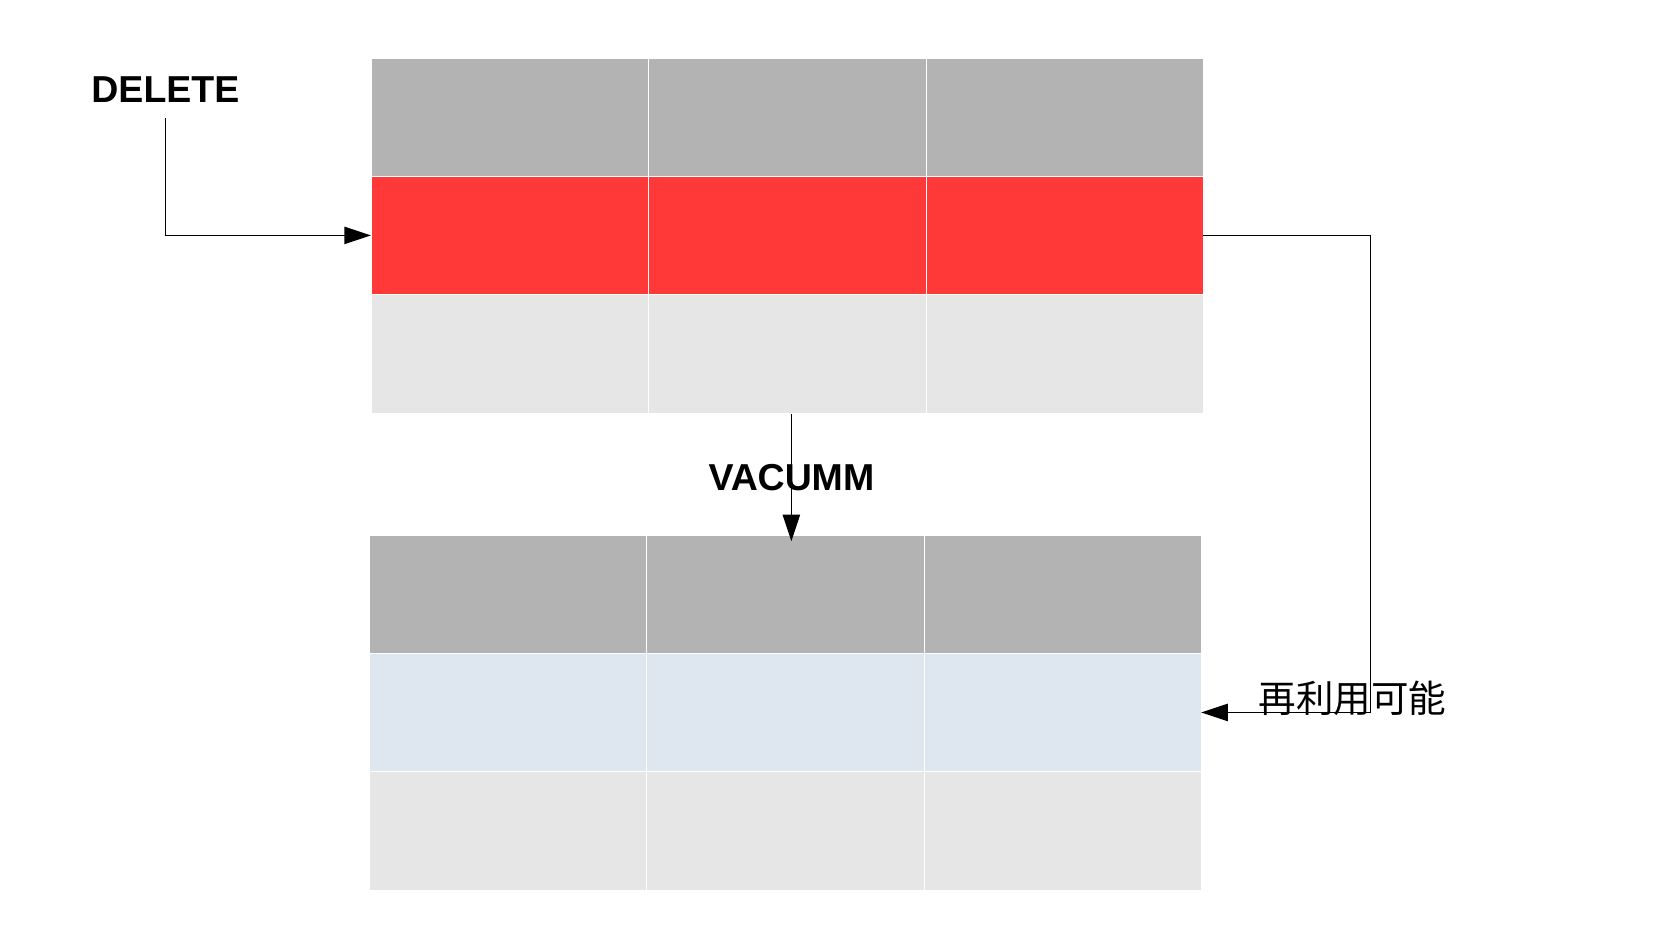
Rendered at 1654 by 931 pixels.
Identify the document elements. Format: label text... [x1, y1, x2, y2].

table_cell [927, 177, 1203, 294]
table_cell [647, 654, 924, 771]
table_header [647, 536, 924, 653]
table_cell [649, 177, 926, 294]
table_header [370, 536, 646, 653]
text_box DELETE [70, 61, 260, 119]
table_cell [925, 772, 1201, 890]
table_cell [927, 295, 1203, 413]
table_cell [370, 772, 646, 890]
table_header [927, 59, 1203, 176]
table_header [372, 59, 648, 176]
text_box 再利用可能 [1240, 661, 1465, 721]
table_cell [372, 177, 648, 294]
table_cell [925, 654, 1201, 771]
table_cell [370, 654, 646, 771]
text_box VACUMM [792, 448, 904, 508]
table_cell [647, 772, 924, 890]
table_cell [649, 295, 926, 413]
table_cell [372, 295, 648, 413]
text_box VACUMM [679, 448, 791, 508]
table_header [649, 59, 926, 176]
table_header [925, 536, 1201, 653]
